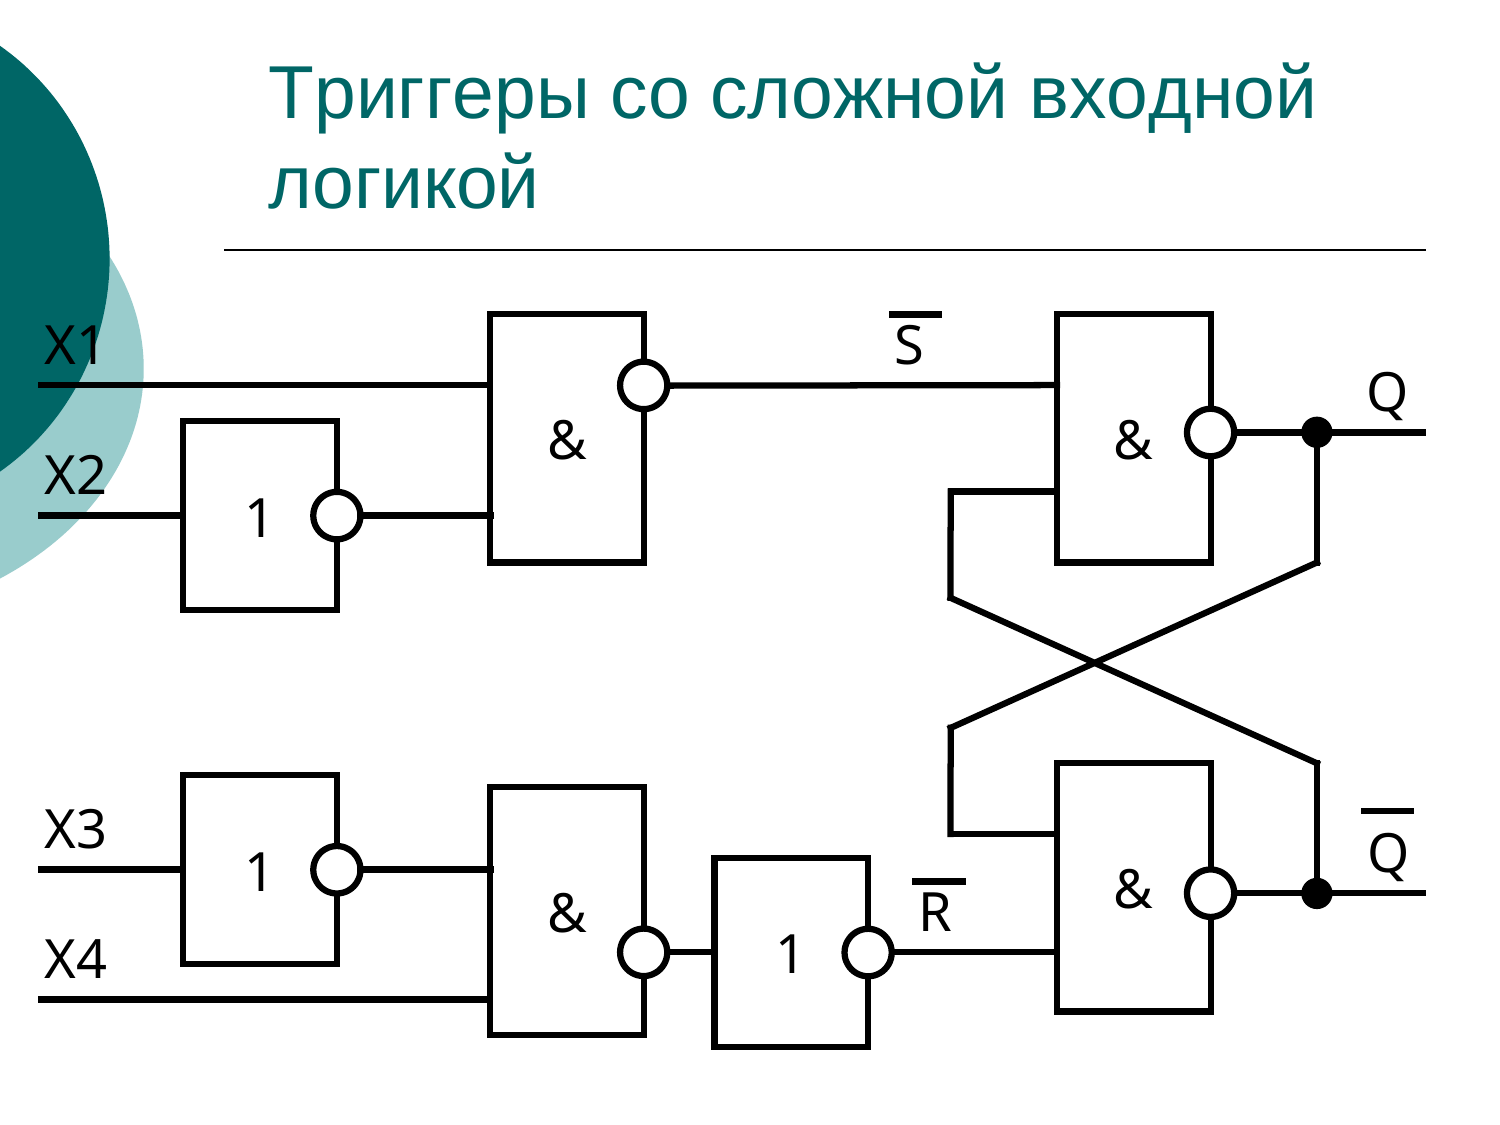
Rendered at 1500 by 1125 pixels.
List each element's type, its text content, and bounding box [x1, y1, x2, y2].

text_box X4 [29, 916, 137, 998]
text_box 1 [714, 857, 869, 1047]
text_box [844, 928, 892, 977]
text_box 1 [183, 774, 337, 965]
text_box & [490, 786, 644, 1036]
text_box [313, 491, 361, 540]
text_box Q [1352, 349, 1435, 431]
text_box [1187, 869, 1235, 917]
title Триггеры со сложной входной логикой [254, 11, 1431, 232]
text_box & [1057, 763, 1211, 1012]
text_box [1187, 408, 1235, 457]
text_box Q [1352, 810, 1424, 891]
text_box & [1057, 314, 1211, 563]
text_box [620, 361, 668, 410]
text_box 1 [183, 420, 337, 610]
text_box X3 [29, 786, 137, 868]
text_box & [490, 314, 644, 563]
text_box [313, 846, 361, 894]
text_box S [879, 302, 987, 383]
text_box R [903, 869, 1011, 950]
text_box X1 [29, 302, 137, 383]
text_box X2 [29, 432, 137, 513]
text_box [620, 928, 668, 977]
